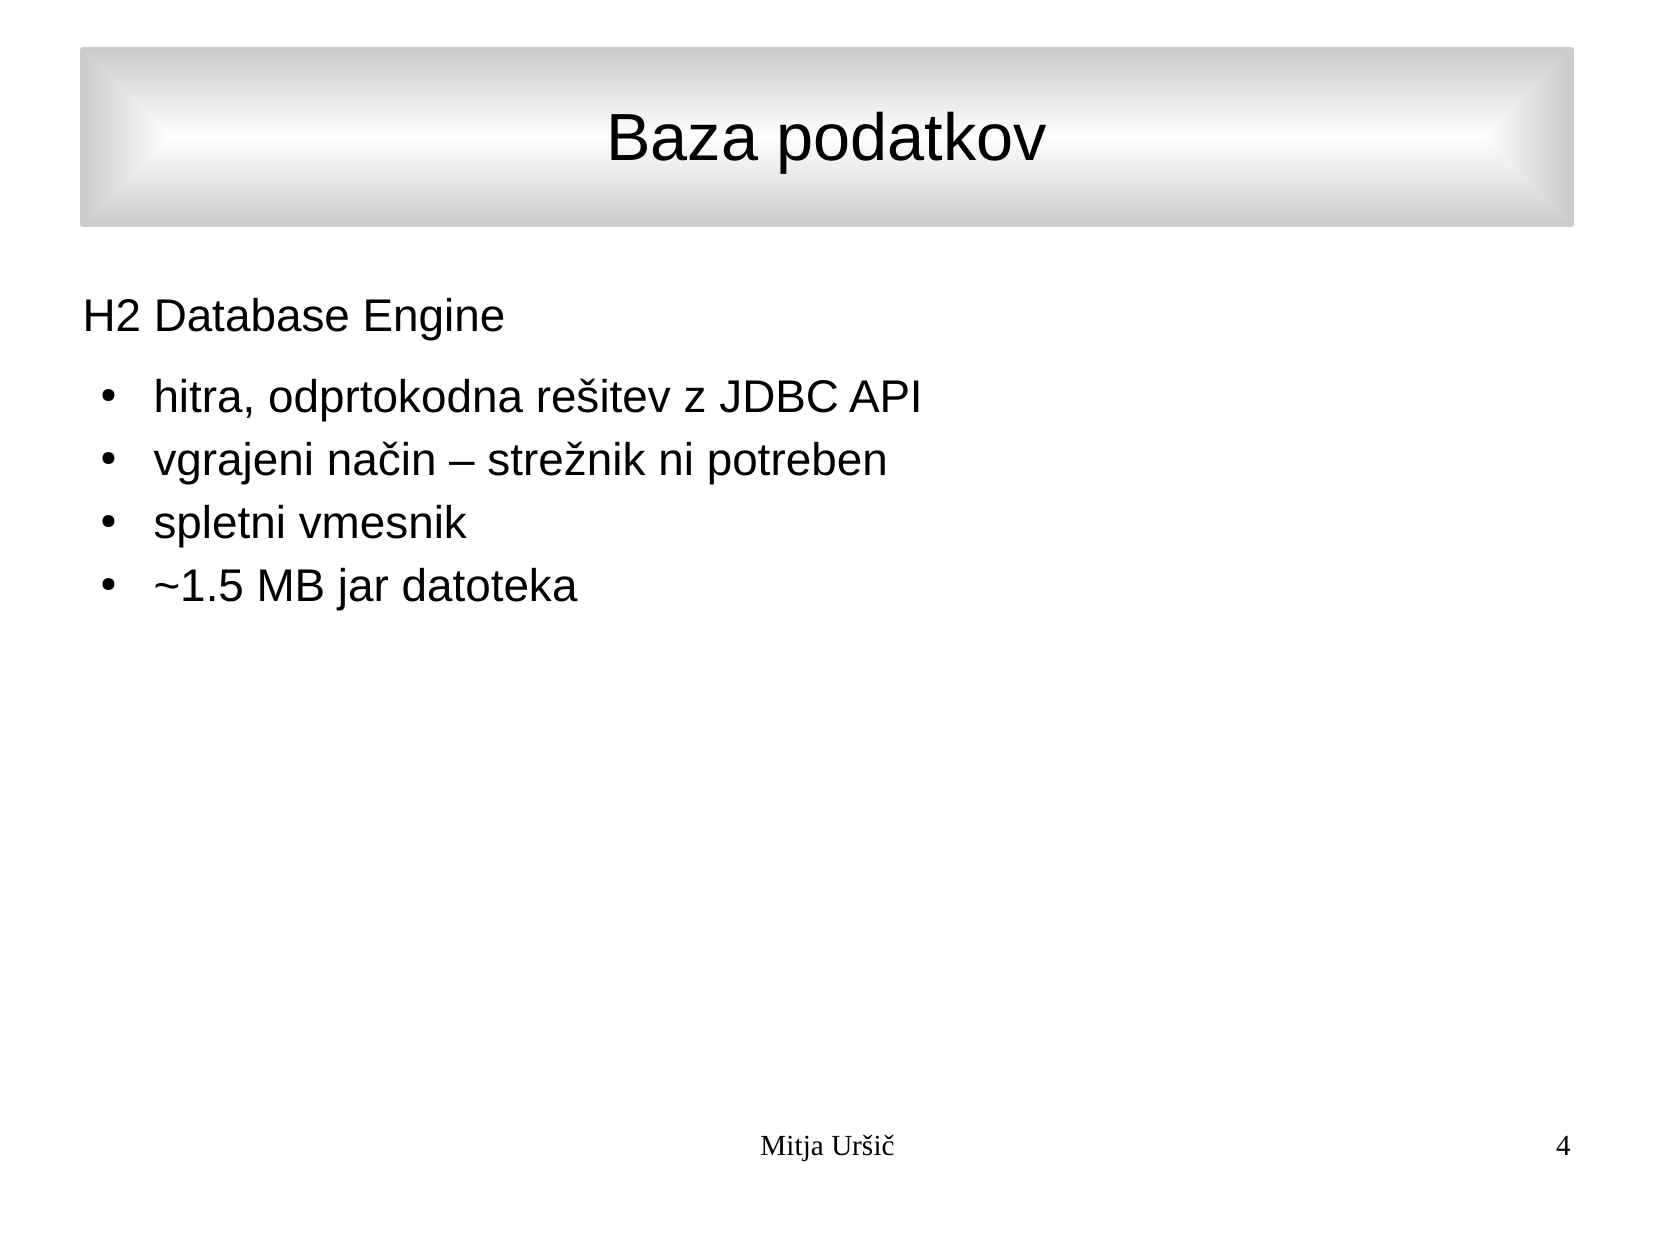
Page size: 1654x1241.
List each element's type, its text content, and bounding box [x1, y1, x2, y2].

title Baza podatkov [82, 49, 1571, 225]
list H2 Database Engine hitra, odprtokodna rešitev z JDBC API vgrajeni način – strežnik ni potreben spletni vmesnik ~1.5 MB jar datoteka [82, 290, 1571, 1010]
